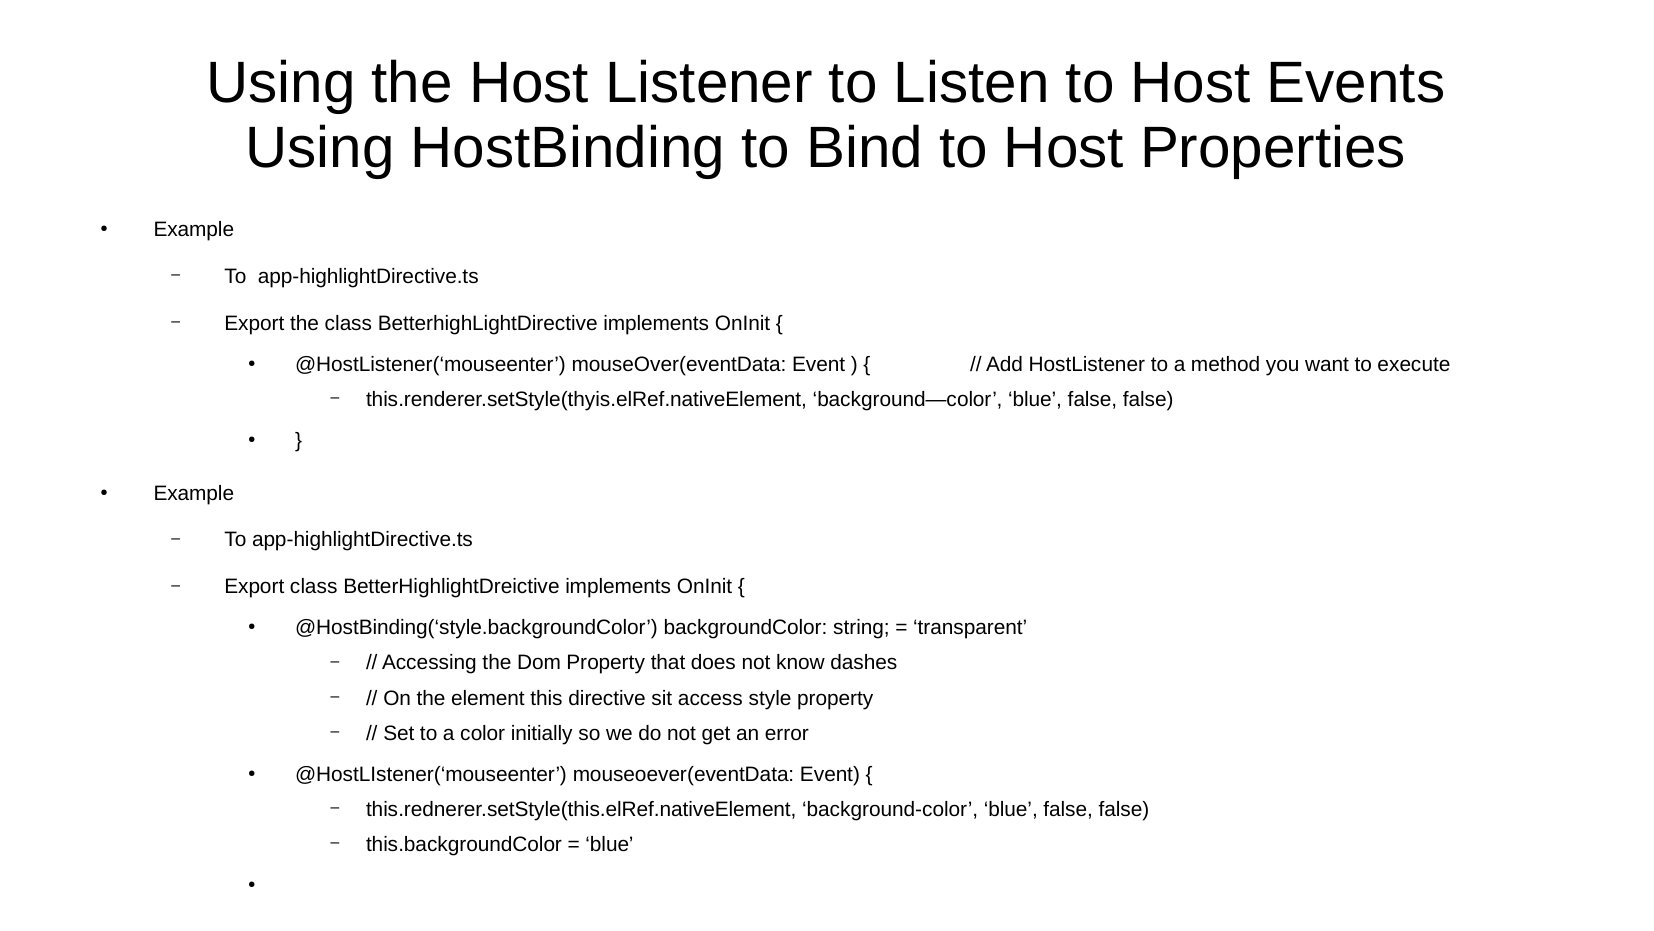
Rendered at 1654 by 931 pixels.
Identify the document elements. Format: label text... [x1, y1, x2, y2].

title Using the Host Listener to Listen to Host Events Using HostBinding to Bind to Host Properties [82, 37, 1571, 193]
list Example To app-highlightDirective.ts Export the class BetterhighLightDirective implements OnInit { @HostListener(‘mouseenter’) mouseOver(eventData: Event ) { // Add HostListener to a method you want to execute this.renderer.setStyle(thyis.elRef.nativeElement, ‘background—color’, ‘blue’, false, false) } Example To app-highlightDirective.ts Export class BetterHighlightDreictive implements OnInit { @HostBinding(‘style.backgroundColor’) backgroundColor: string; = ‘transparent’ // Accessing the Dom Property that does not know dashes // On the element this directive sit access style property // Set to a color initially so we do not get an error @HostLIstener(‘mouseenter’) mouseoever(eventData: Event) { this.rednerer.setStyle(this.elRef.nativeElement, ‘background-color’, ‘blue’, false, false) this.backgroundColor = ‘blue’ [82, 217, 1576, 901]
